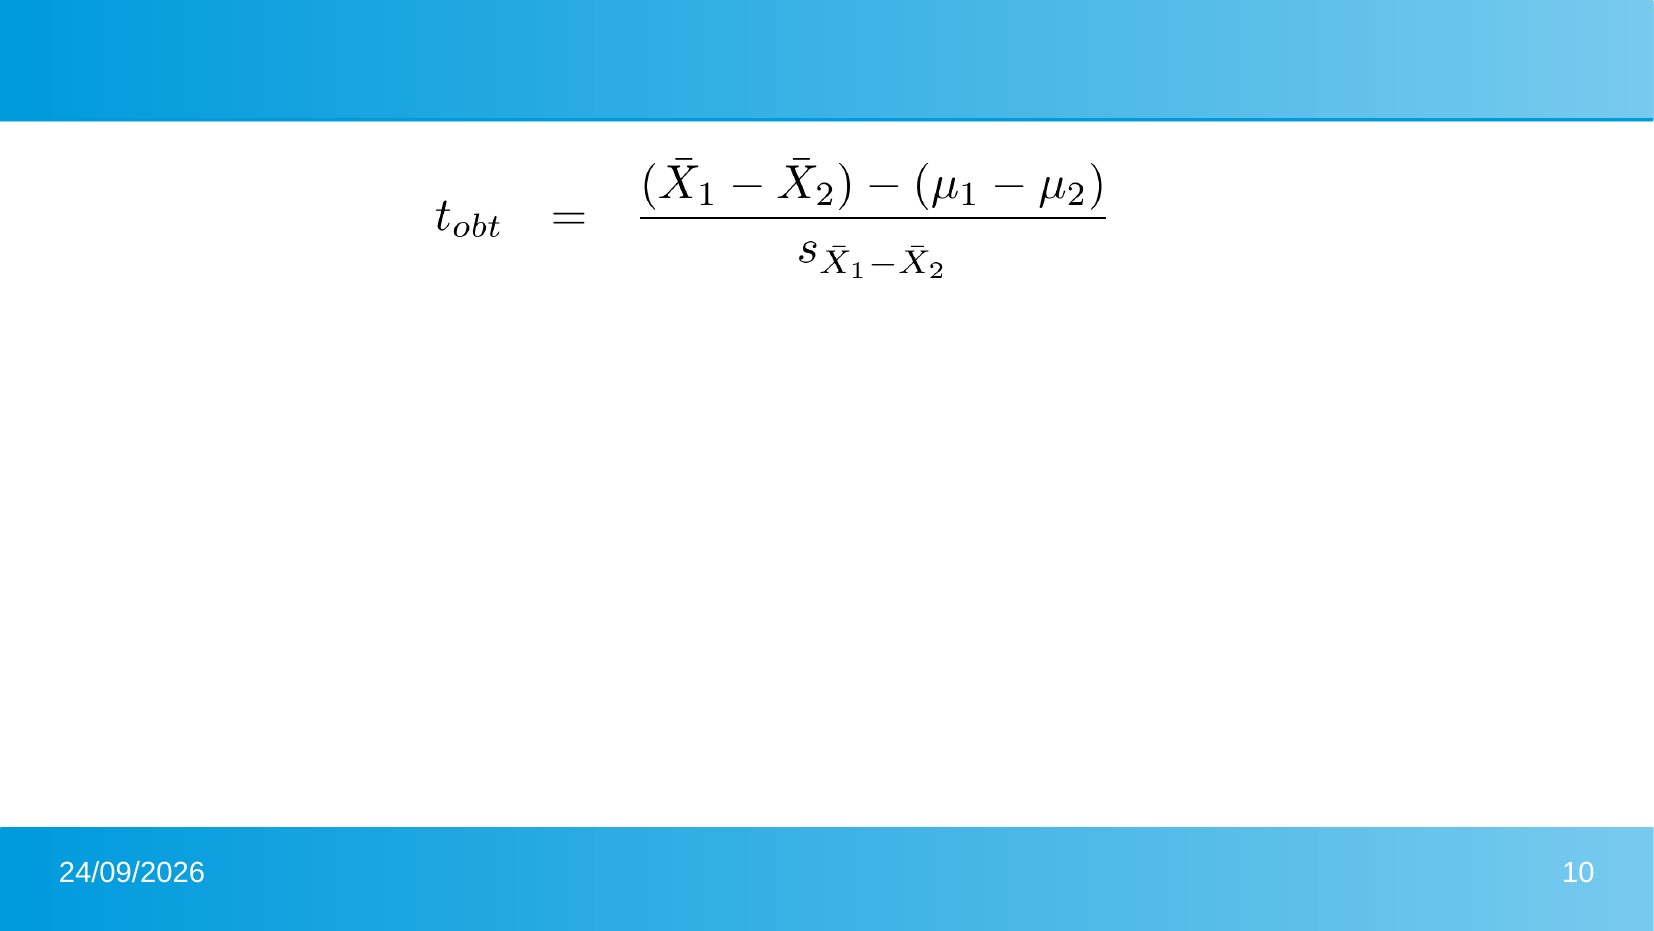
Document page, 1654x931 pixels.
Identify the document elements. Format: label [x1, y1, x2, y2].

picture [435, 158, 1219, 325]
